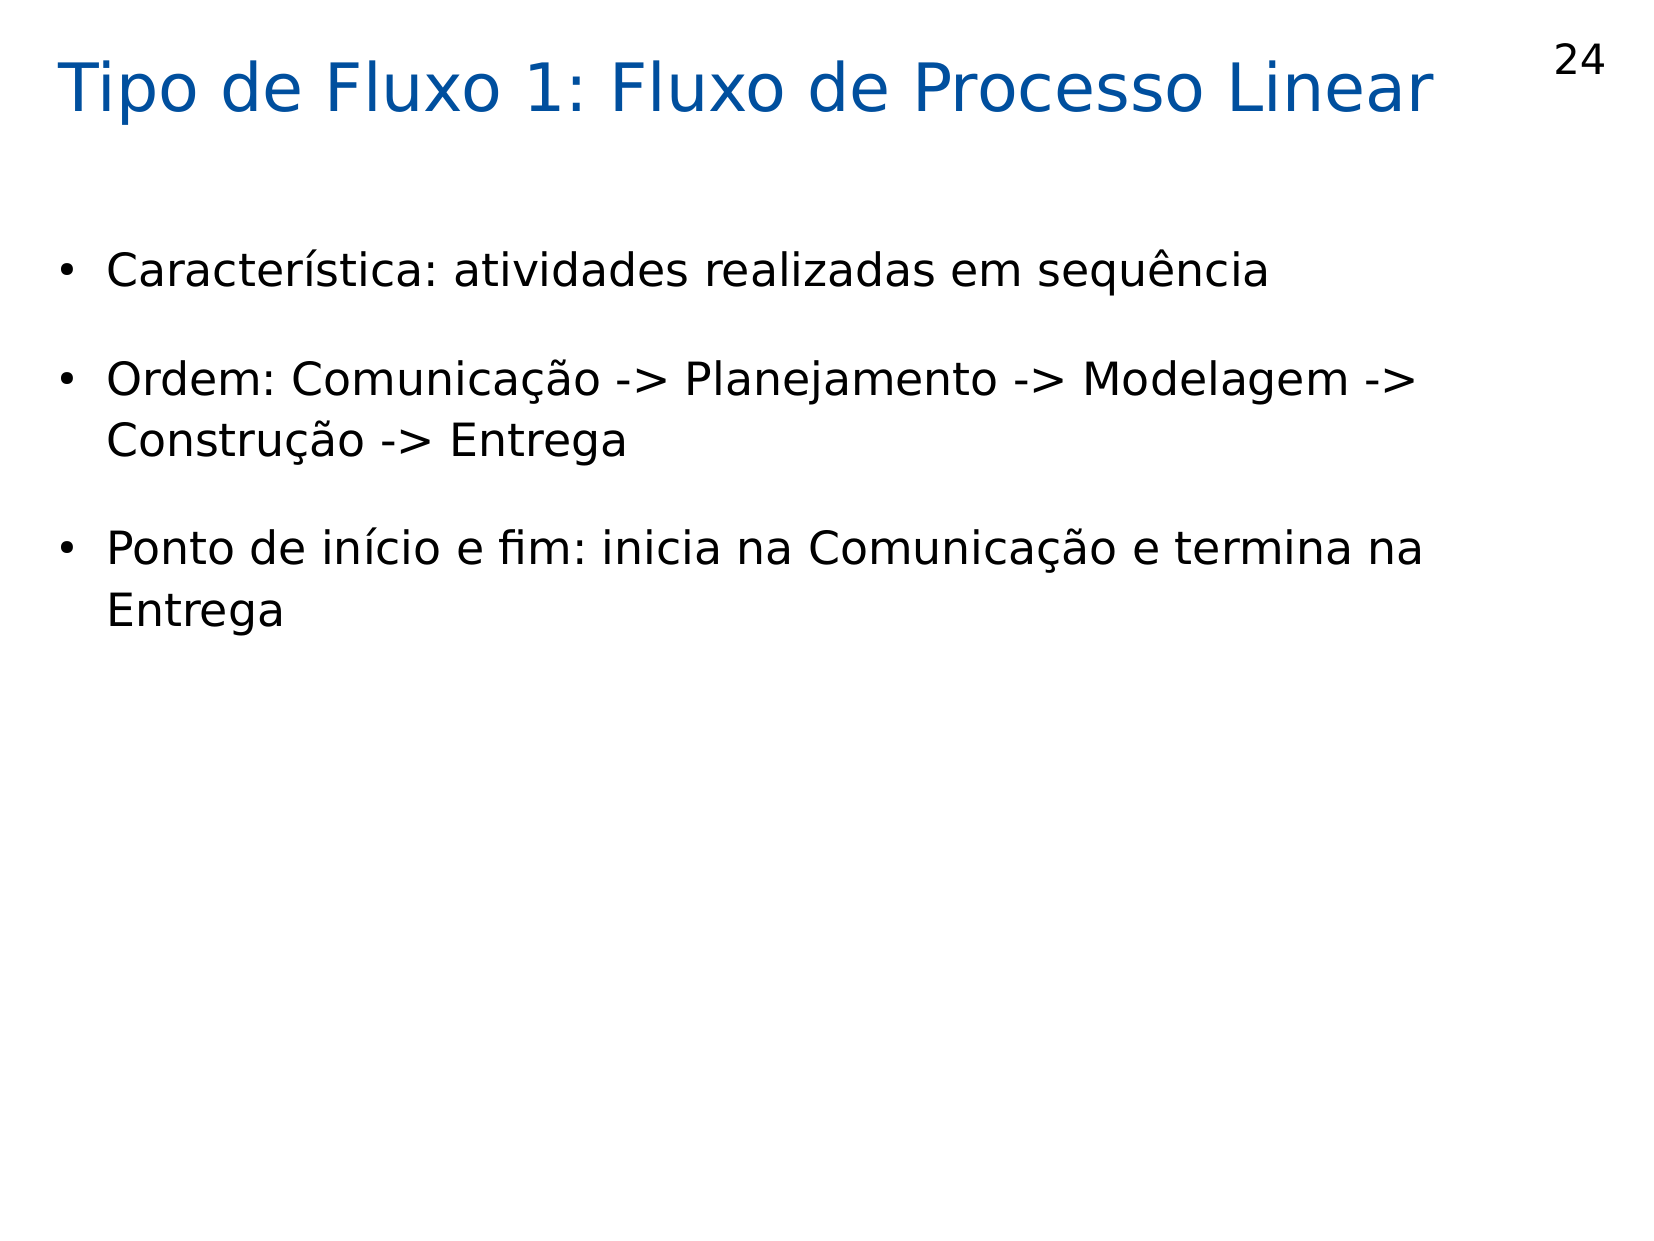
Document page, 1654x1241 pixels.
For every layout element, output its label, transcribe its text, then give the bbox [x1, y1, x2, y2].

list Característica: atividades realizadas em sequência Ordem: Comunicação -> Planejamento -> Modelagem -> Construção -> Entrega Ponto de início e fim: inicia na Comunicação e termina na Entrega [59, 236, 1595, 1211]
title Tipo de Fluxo 1: Fluxo de Processo Linear [59, 29, 1506, 148]
